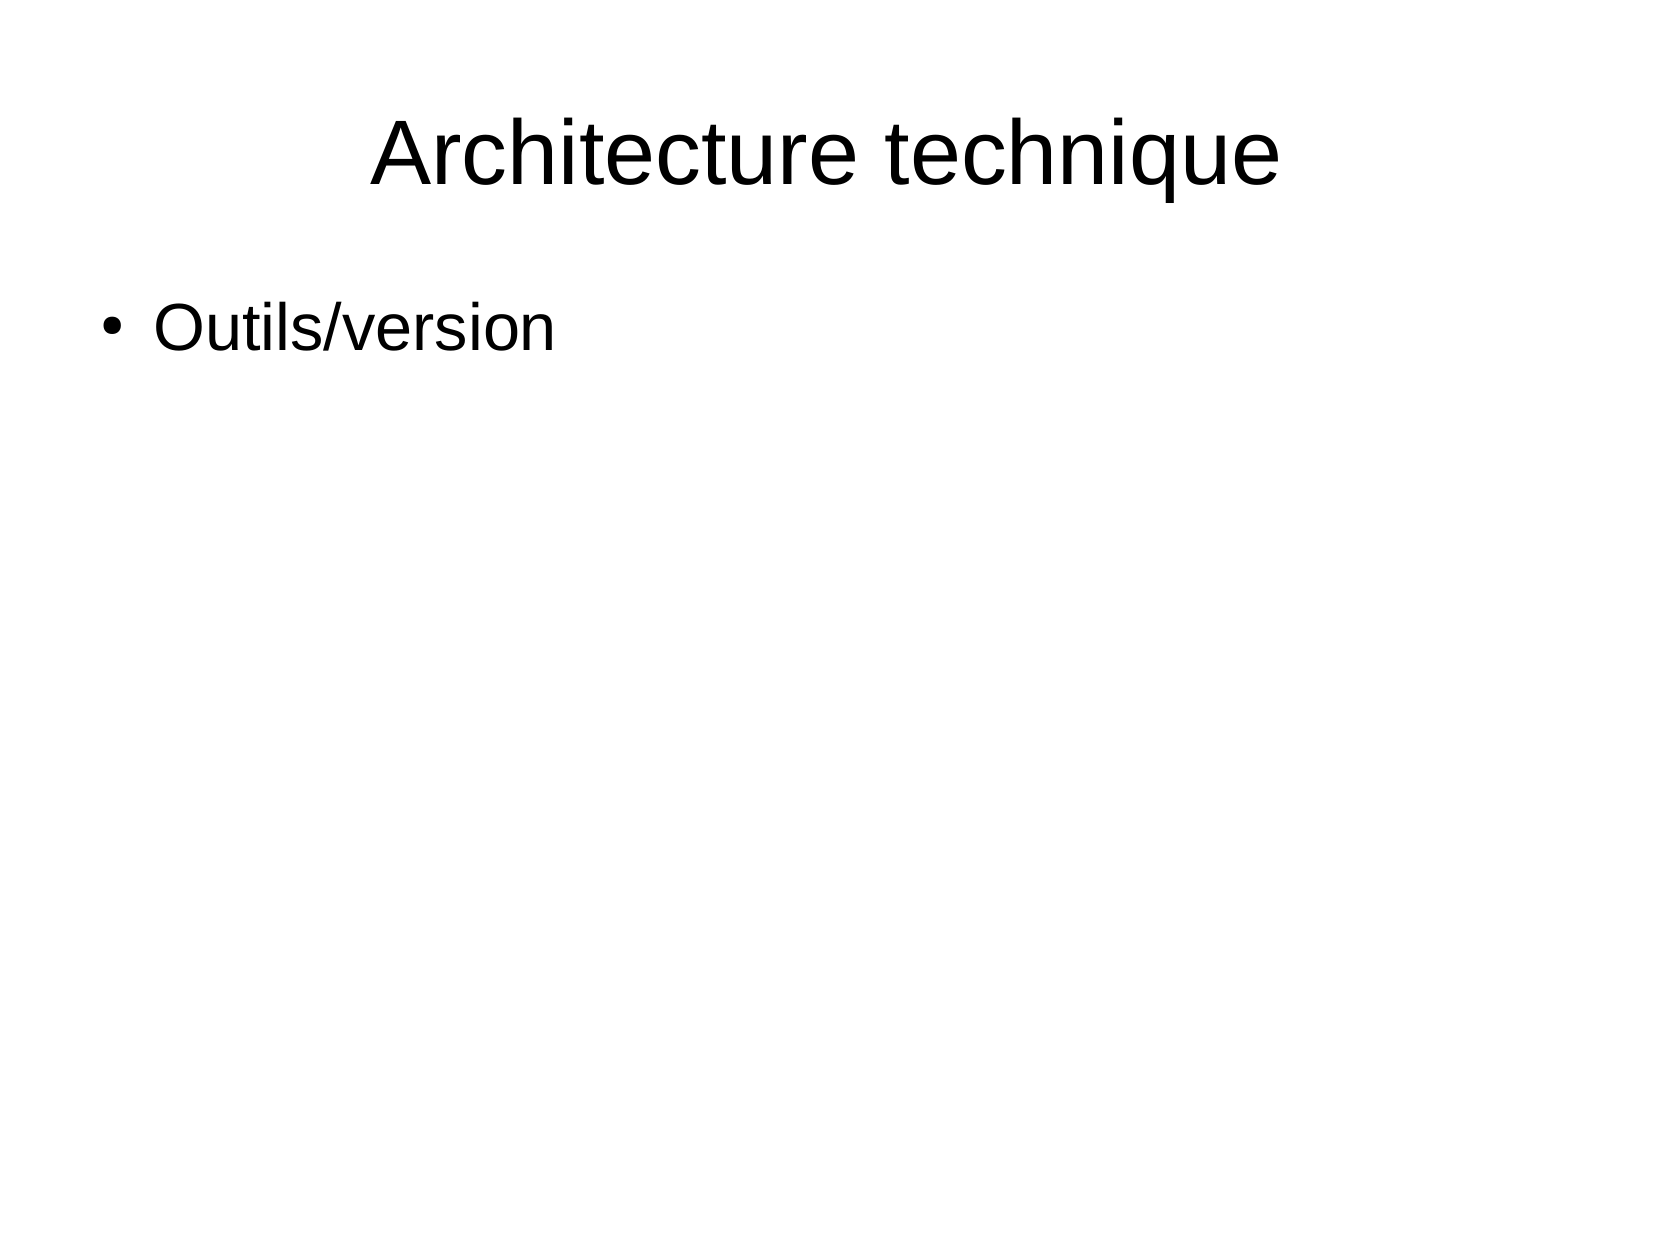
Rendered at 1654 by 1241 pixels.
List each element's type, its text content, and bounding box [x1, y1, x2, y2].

list Outils/version [82, 290, 1571, 1010]
title Architecture technique [82, 49, 1571, 257]
